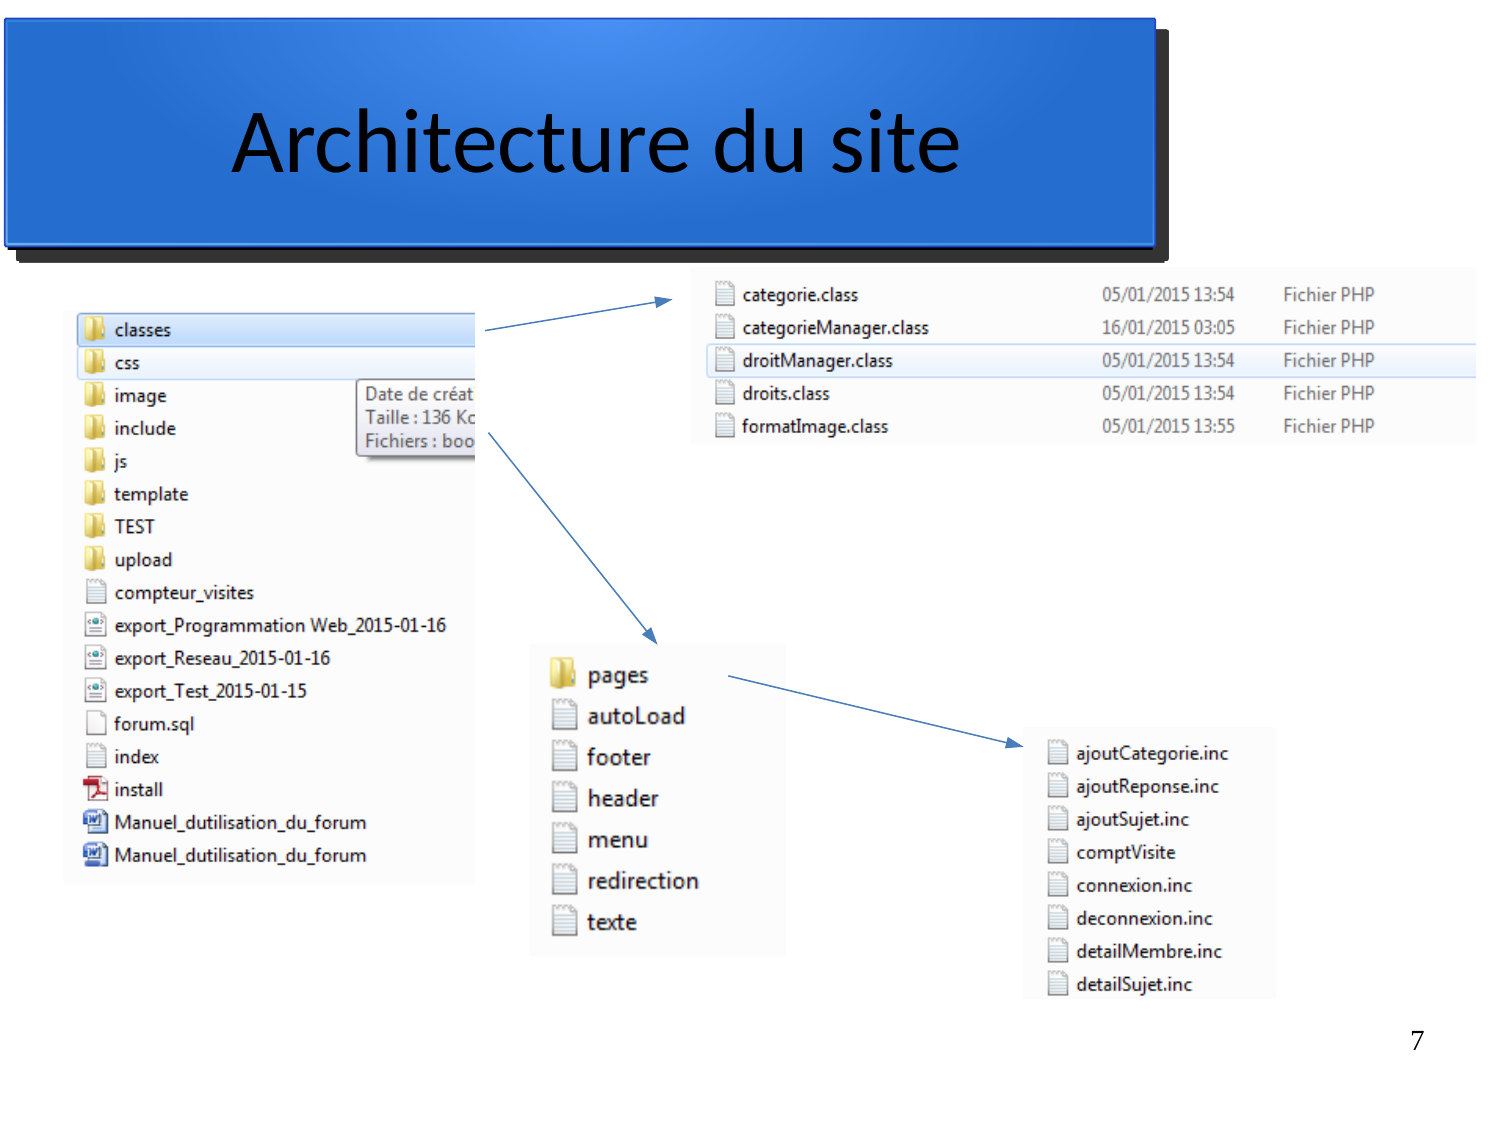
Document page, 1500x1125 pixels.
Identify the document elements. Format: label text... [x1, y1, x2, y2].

picture [690, 267, 1476, 444]
picture [1023, 727, 1276, 999]
picture [529, 644, 786, 956]
picture [63, 310, 475, 884]
title Architecture du site [75, 42, 1120, 229]
